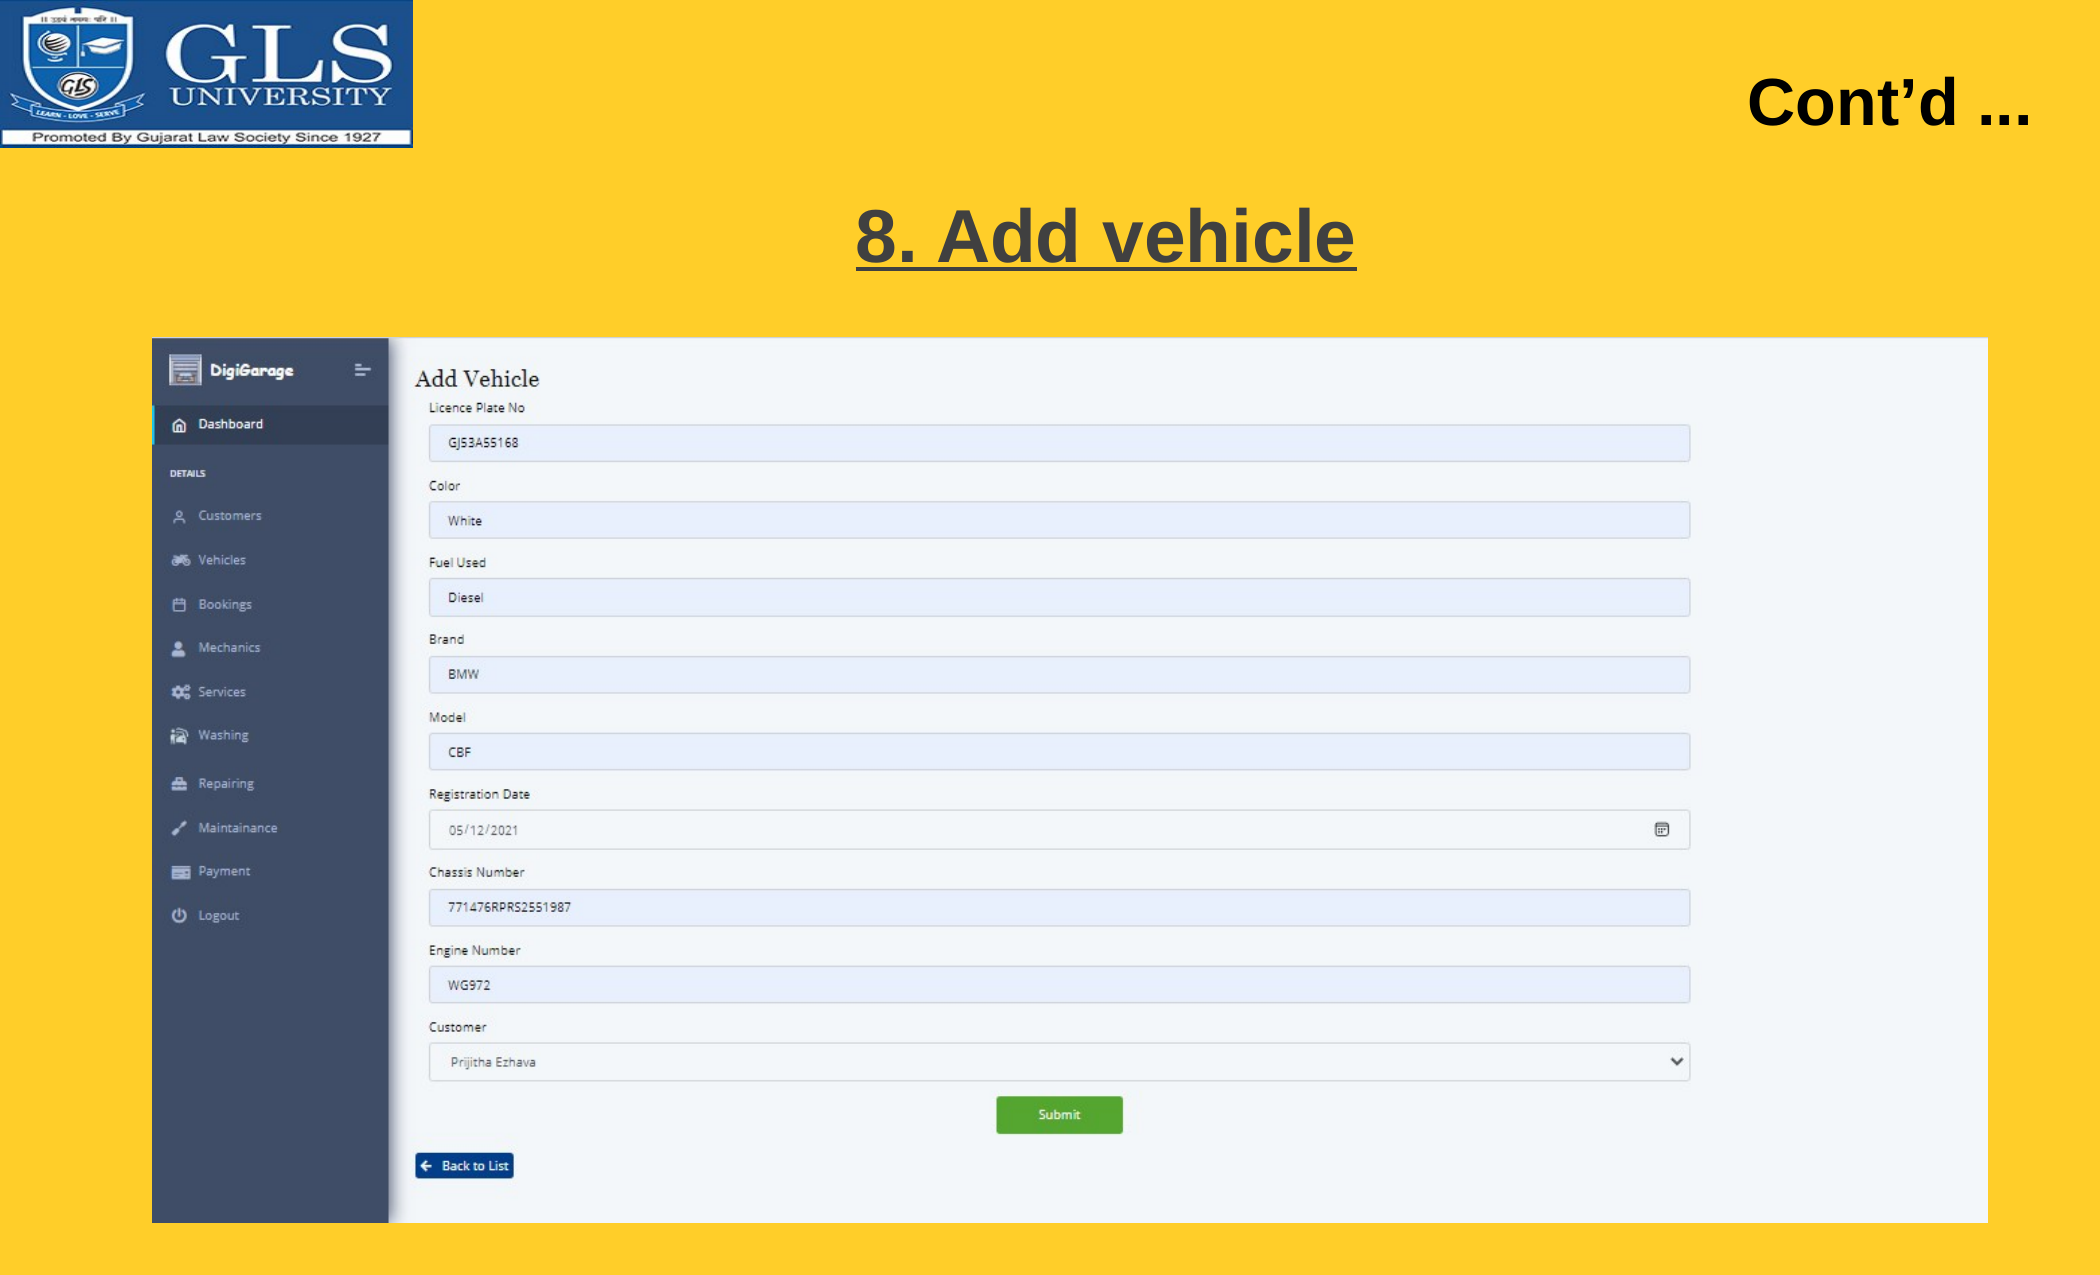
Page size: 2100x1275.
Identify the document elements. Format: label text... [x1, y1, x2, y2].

picture [152, 337, 1988, 1223]
text_box 8. Add vehicle [750, 187, 1463, 337]
picture [0, 0, 413, 148]
text_box Cont’d ... [1732, 57, 2063, 147]
